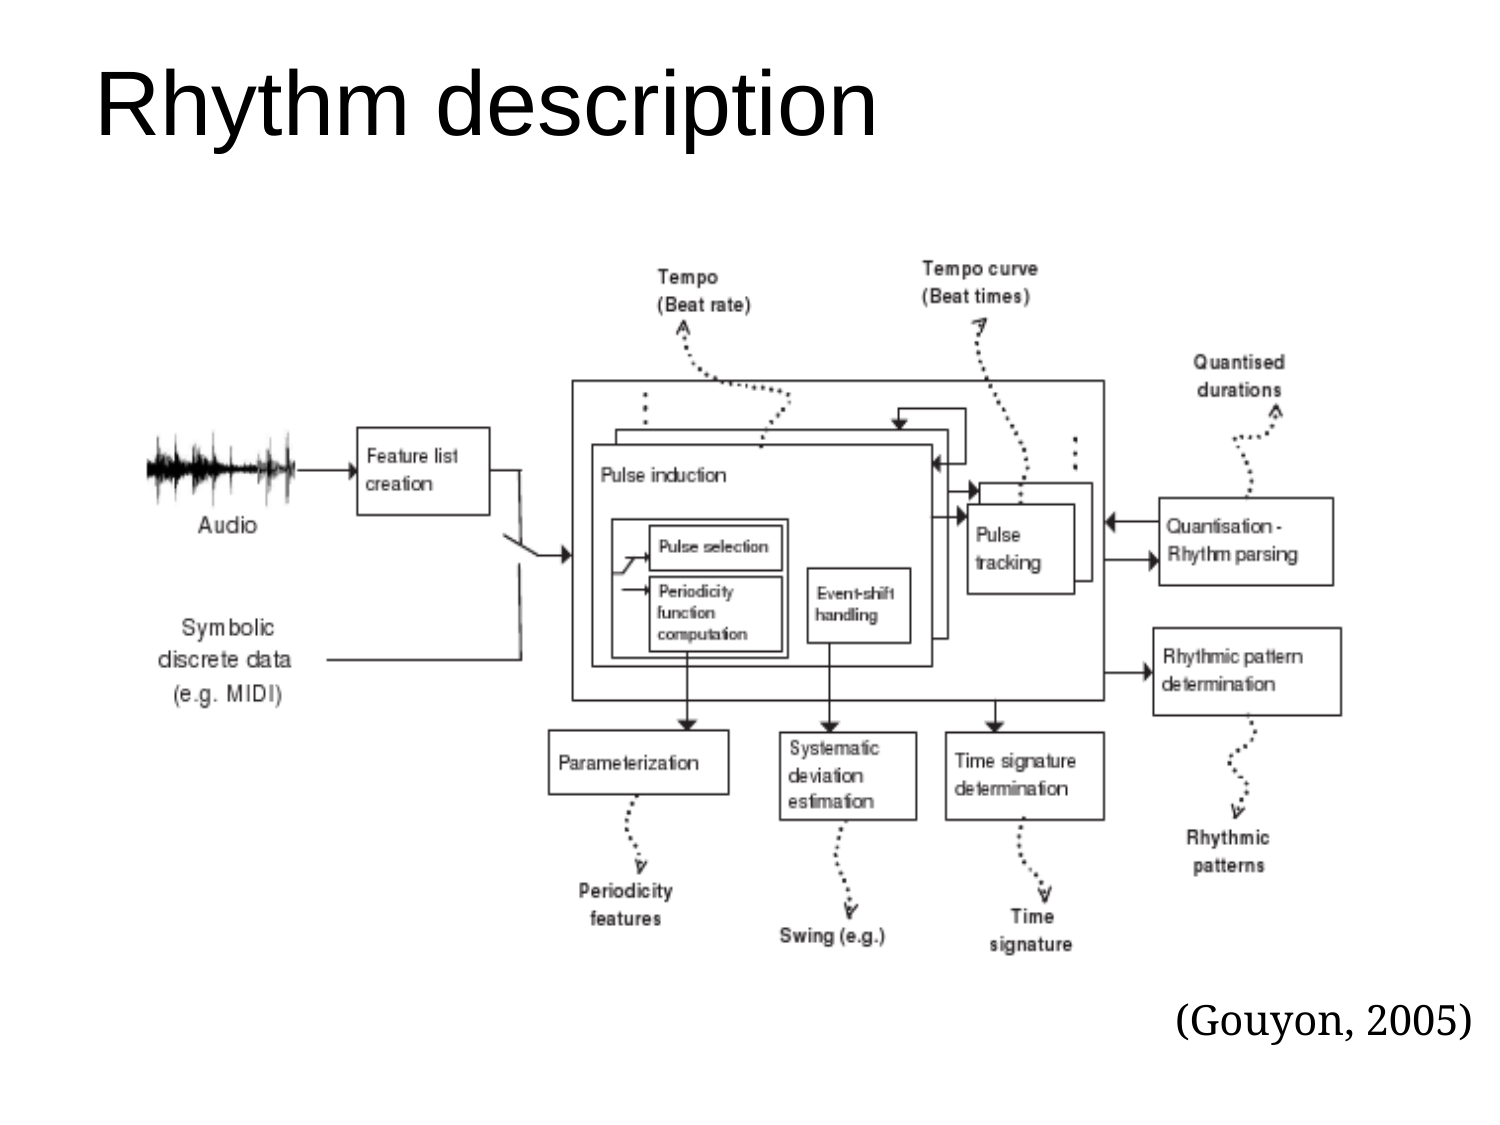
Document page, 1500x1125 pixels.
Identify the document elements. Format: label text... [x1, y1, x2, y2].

picture [98, 214, 1388, 976]
text_box (Gouyon, 2005) [1125, 987, 1449, 1051]
title Rhythm description [47, 0, 1471, 217]
